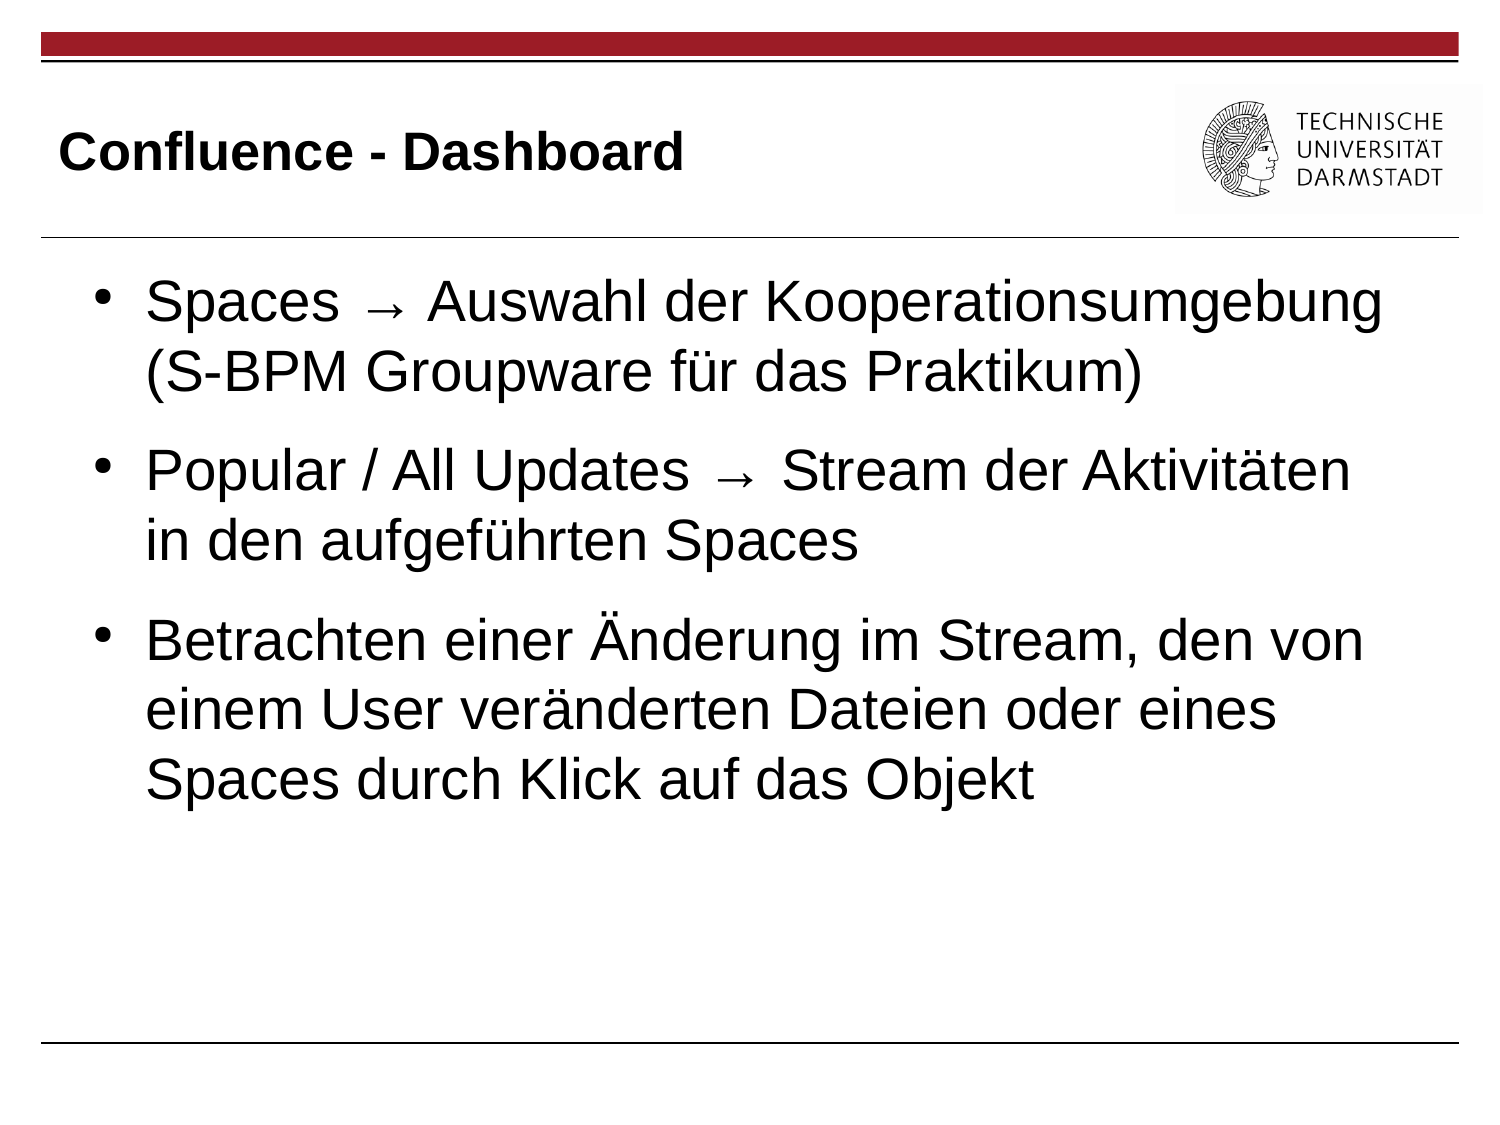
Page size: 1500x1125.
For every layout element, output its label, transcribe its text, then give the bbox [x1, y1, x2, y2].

picture [1175, 84, 1483, 214]
text_box Confluence - Dashboard [58, 80, 1149, 218]
list Spaces → Auswahl der Kooperationsumgebung (S-BPM Groupware für das Praktikum) Popular / All Updates → Stream der Aktivitäten in den aufgeführten Spaces Betrachten einer Änderung im Stream, den von einem User veränderten Dateien oder eines Spaces durch Klick auf das Objekt [75, 263, 1395, 916]
